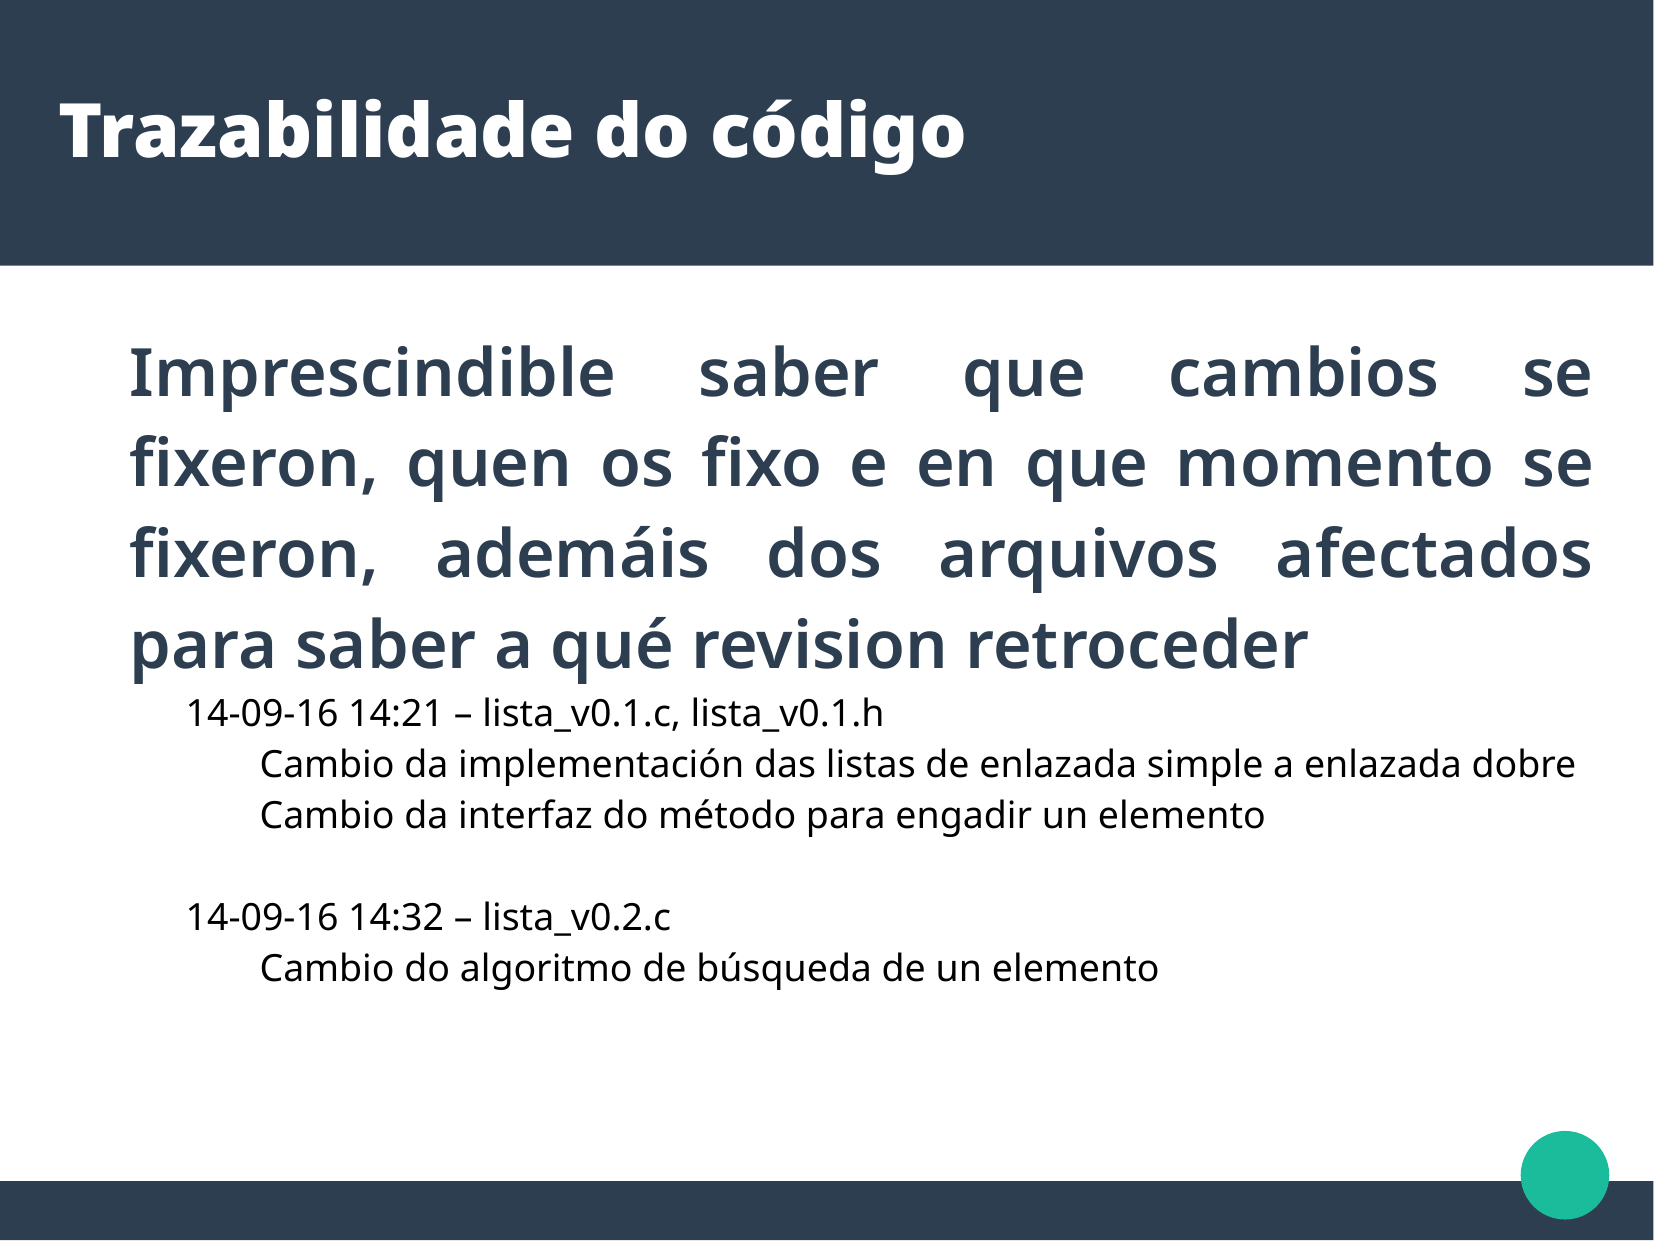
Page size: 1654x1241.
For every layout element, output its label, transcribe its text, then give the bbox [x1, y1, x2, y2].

text_box 14-09-16 14:21 – lista_v0.1.c, lista_v0.1.h Cambio da implementación das listas de enlazada simple a enlazada dobre Cambio da interfaz do método para engadir un elemento 14-09-16 14:32 – lista_v0.2.c Cambio do algoritmo de búsqueda de un elemento [170, 679, 1411, 978]
list Imprescindible saber que cambios se fixeron, quen os fixo e en que momento se fixeron, ademáis dos arquivos afectados para saber a qué revision retroceder [59, 324, 1595, 1152]
title Trazabilidade do código [59, 49, 1595, 207]
